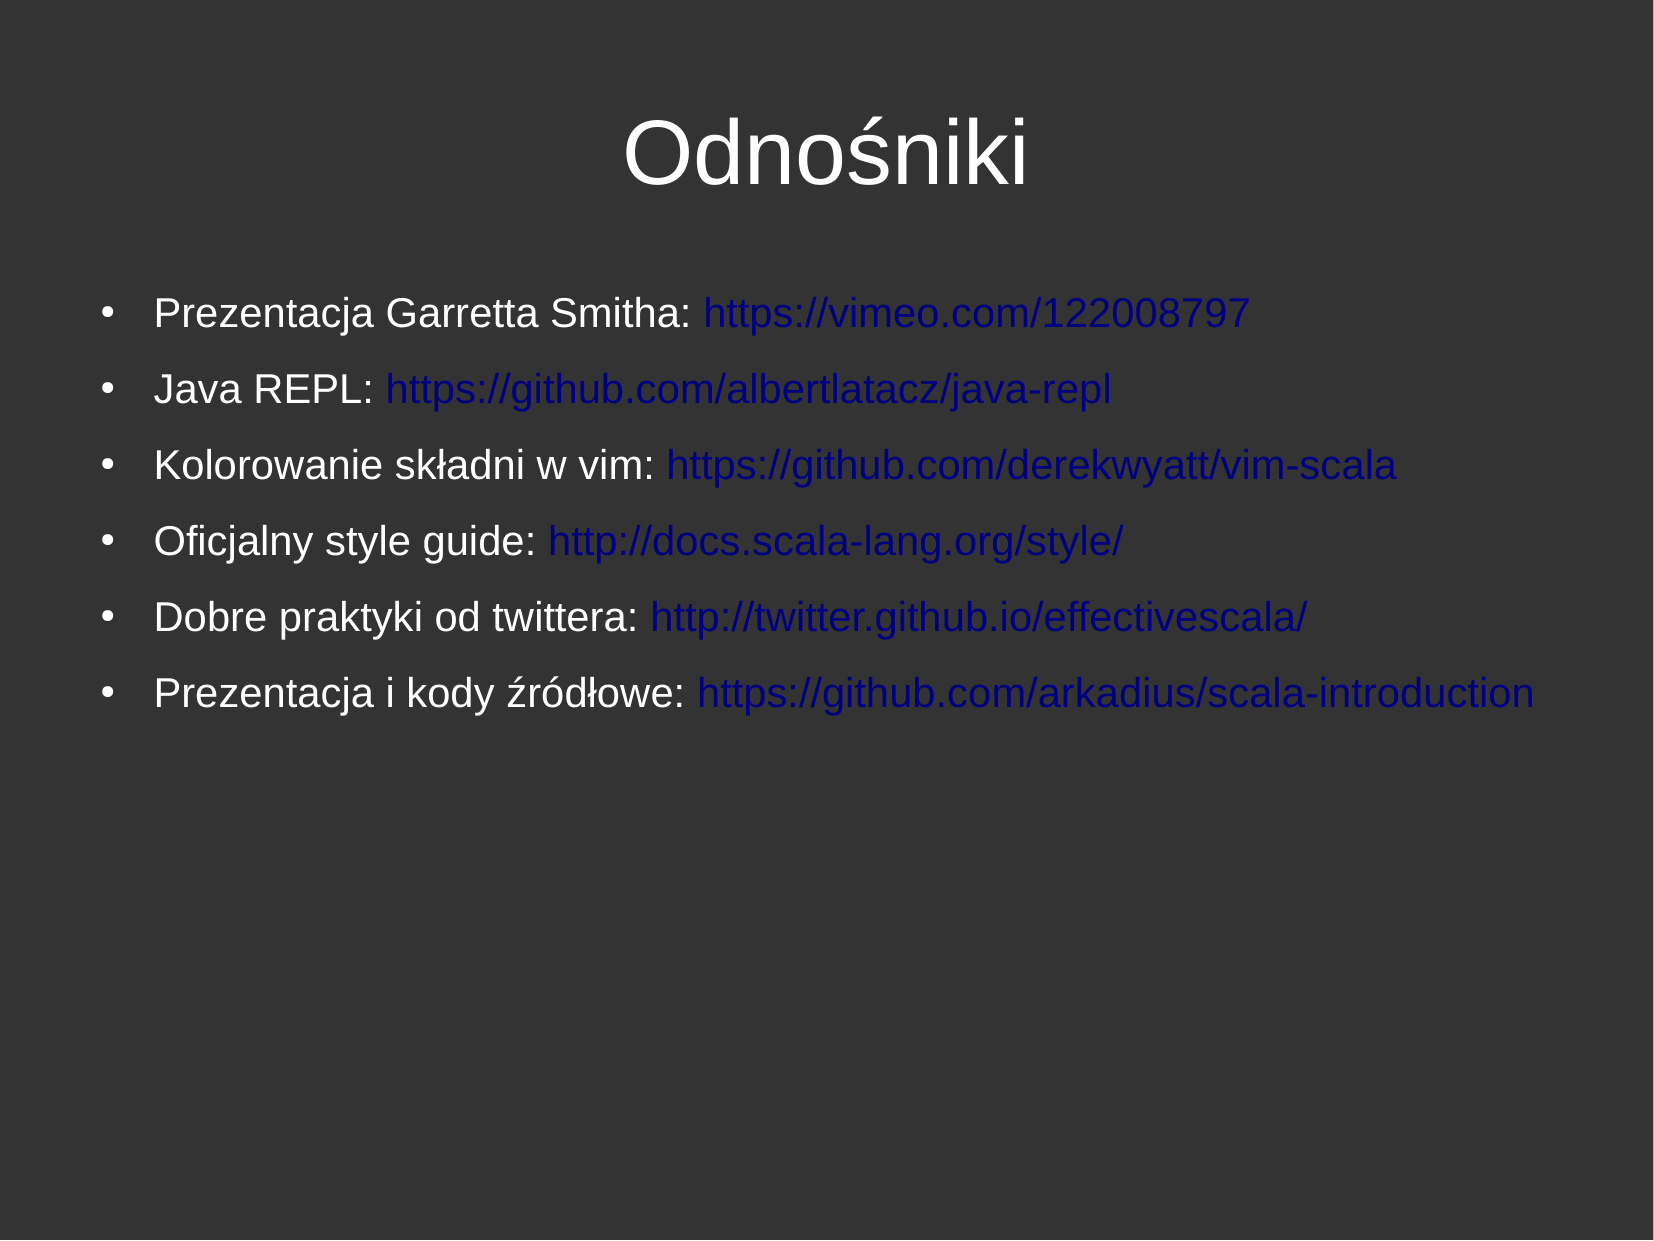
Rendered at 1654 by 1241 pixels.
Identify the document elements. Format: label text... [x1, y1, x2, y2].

list Prezentacja Garretta Smitha: https://vimeo.com/122008797 Java REPL: https://github.com/albertlatacz/java-repl Kolorowanie składni w vim: https://github.com/derekwyatt/vim-scala Oficjalny style guide: http://docs.scala-lang.org/style/ Dobre praktyki od twittera: http://twitter.github.io/effectivescala/ Prezentacja i kody źródłowe: https://github.com/arkadius/scala-introduction [82, 290, 1571, 1010]
title Odnośniki [82, 49, 1571, 257]
